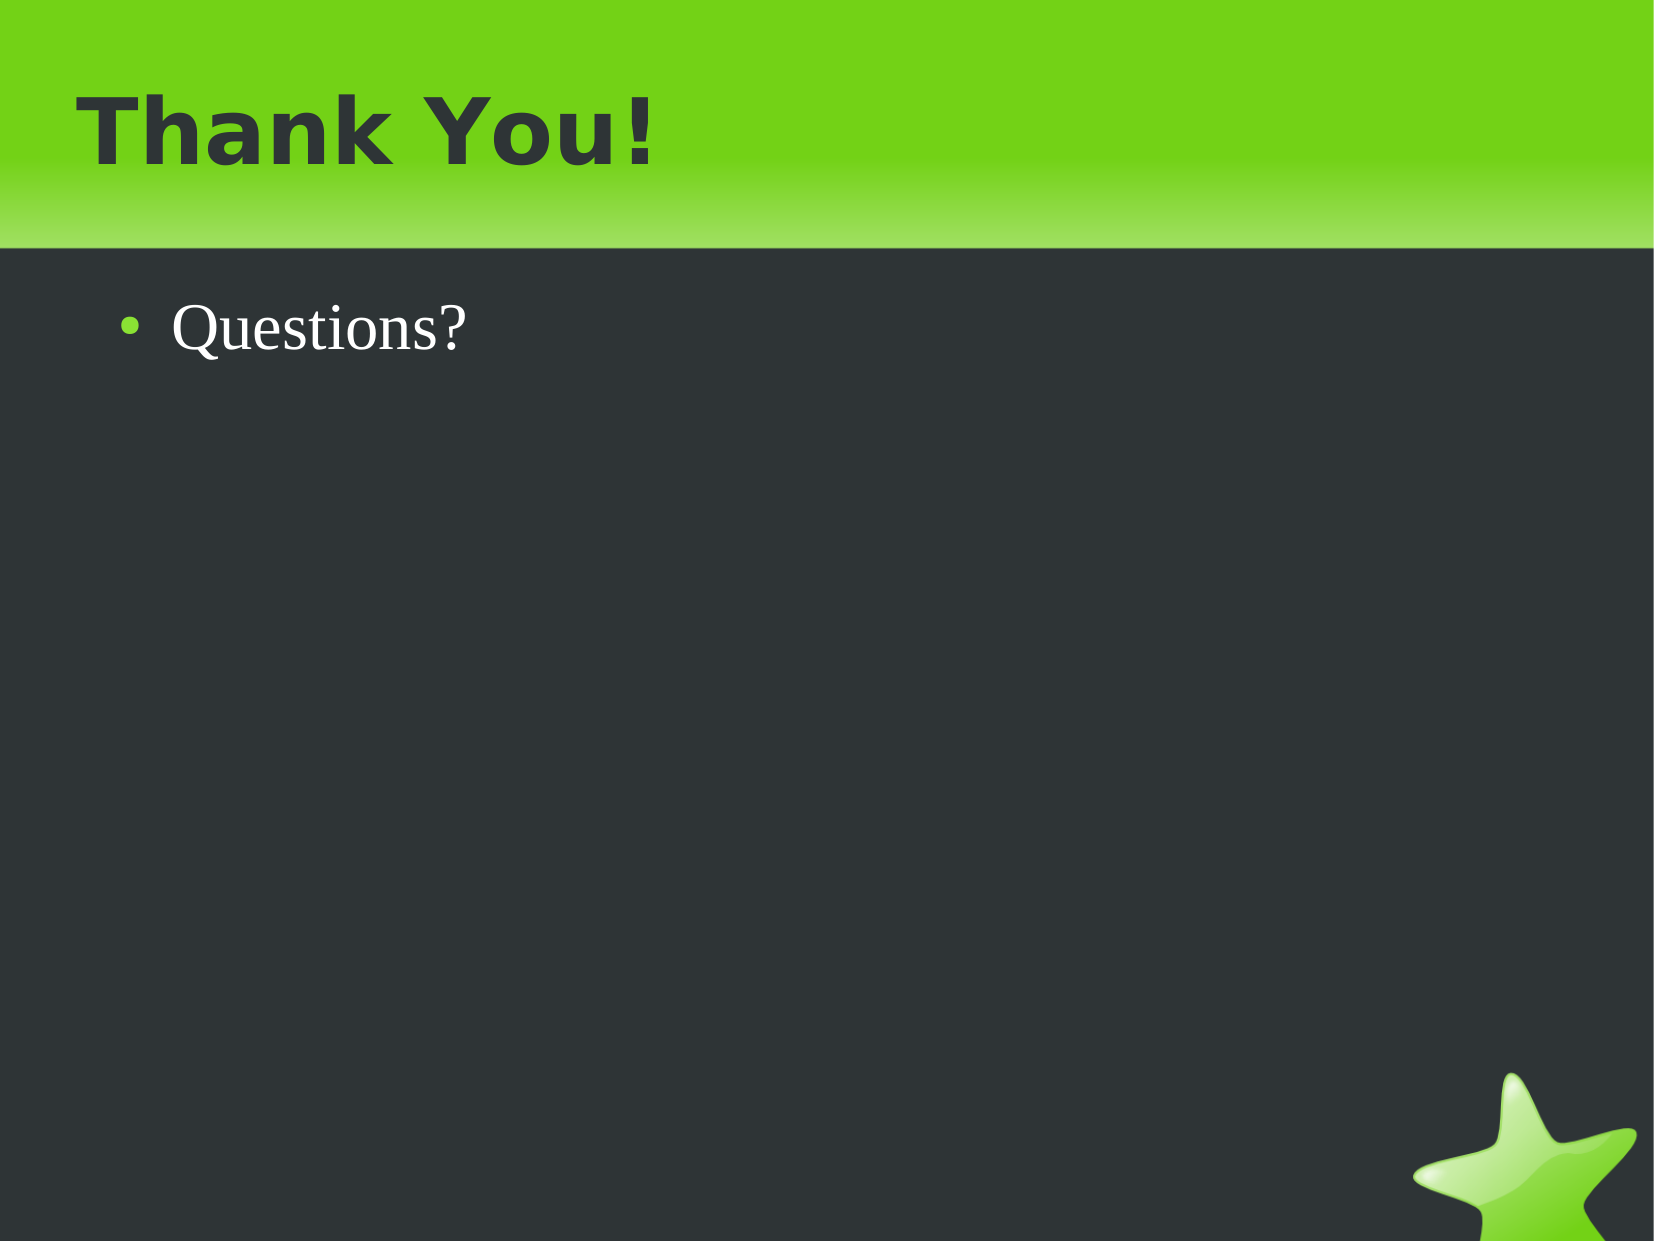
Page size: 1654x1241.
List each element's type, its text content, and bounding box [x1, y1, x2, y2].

list Questions? [82, 290, 1571, 1094]
title Thank You! [76, 36, 1565, 229]
picture [0, 0, 1654, 1241]
